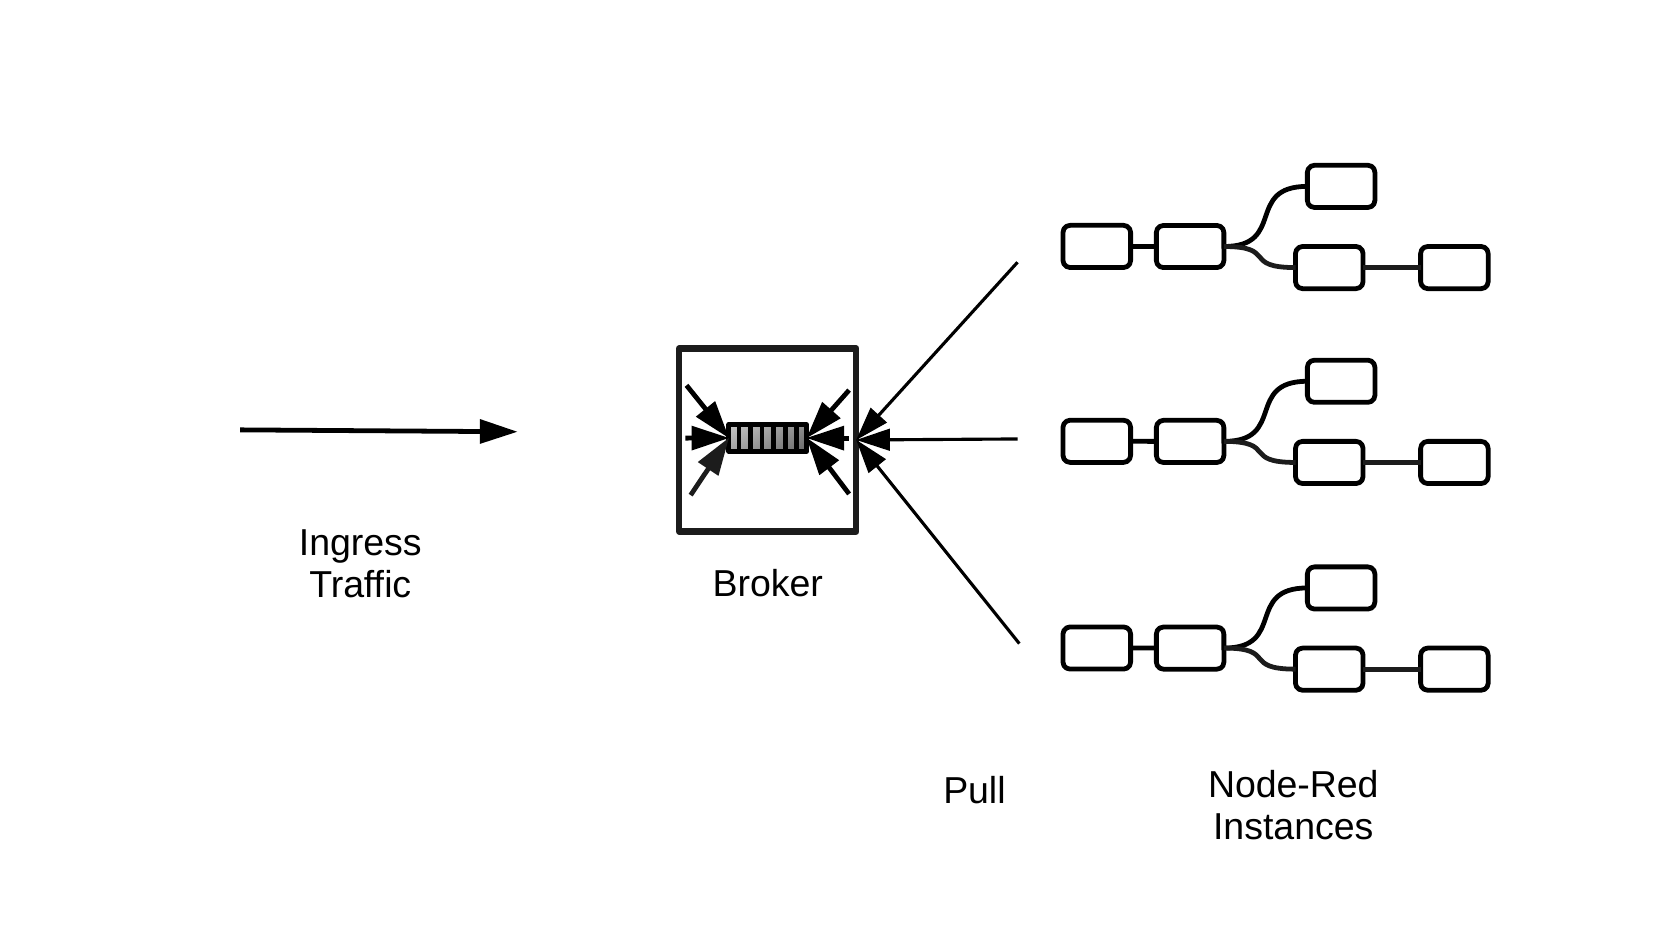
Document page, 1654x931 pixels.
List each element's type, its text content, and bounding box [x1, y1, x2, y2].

text_box [728, 424, 807, 452]
text_box Ingress Traffic [224, 514, 497, 614]
text_box Pull [838, 761, 1111, 833]
text_box Broker [631, 555, 904, 626]
text_box Node-Red Instances [1157, 755, 1430, 855]
